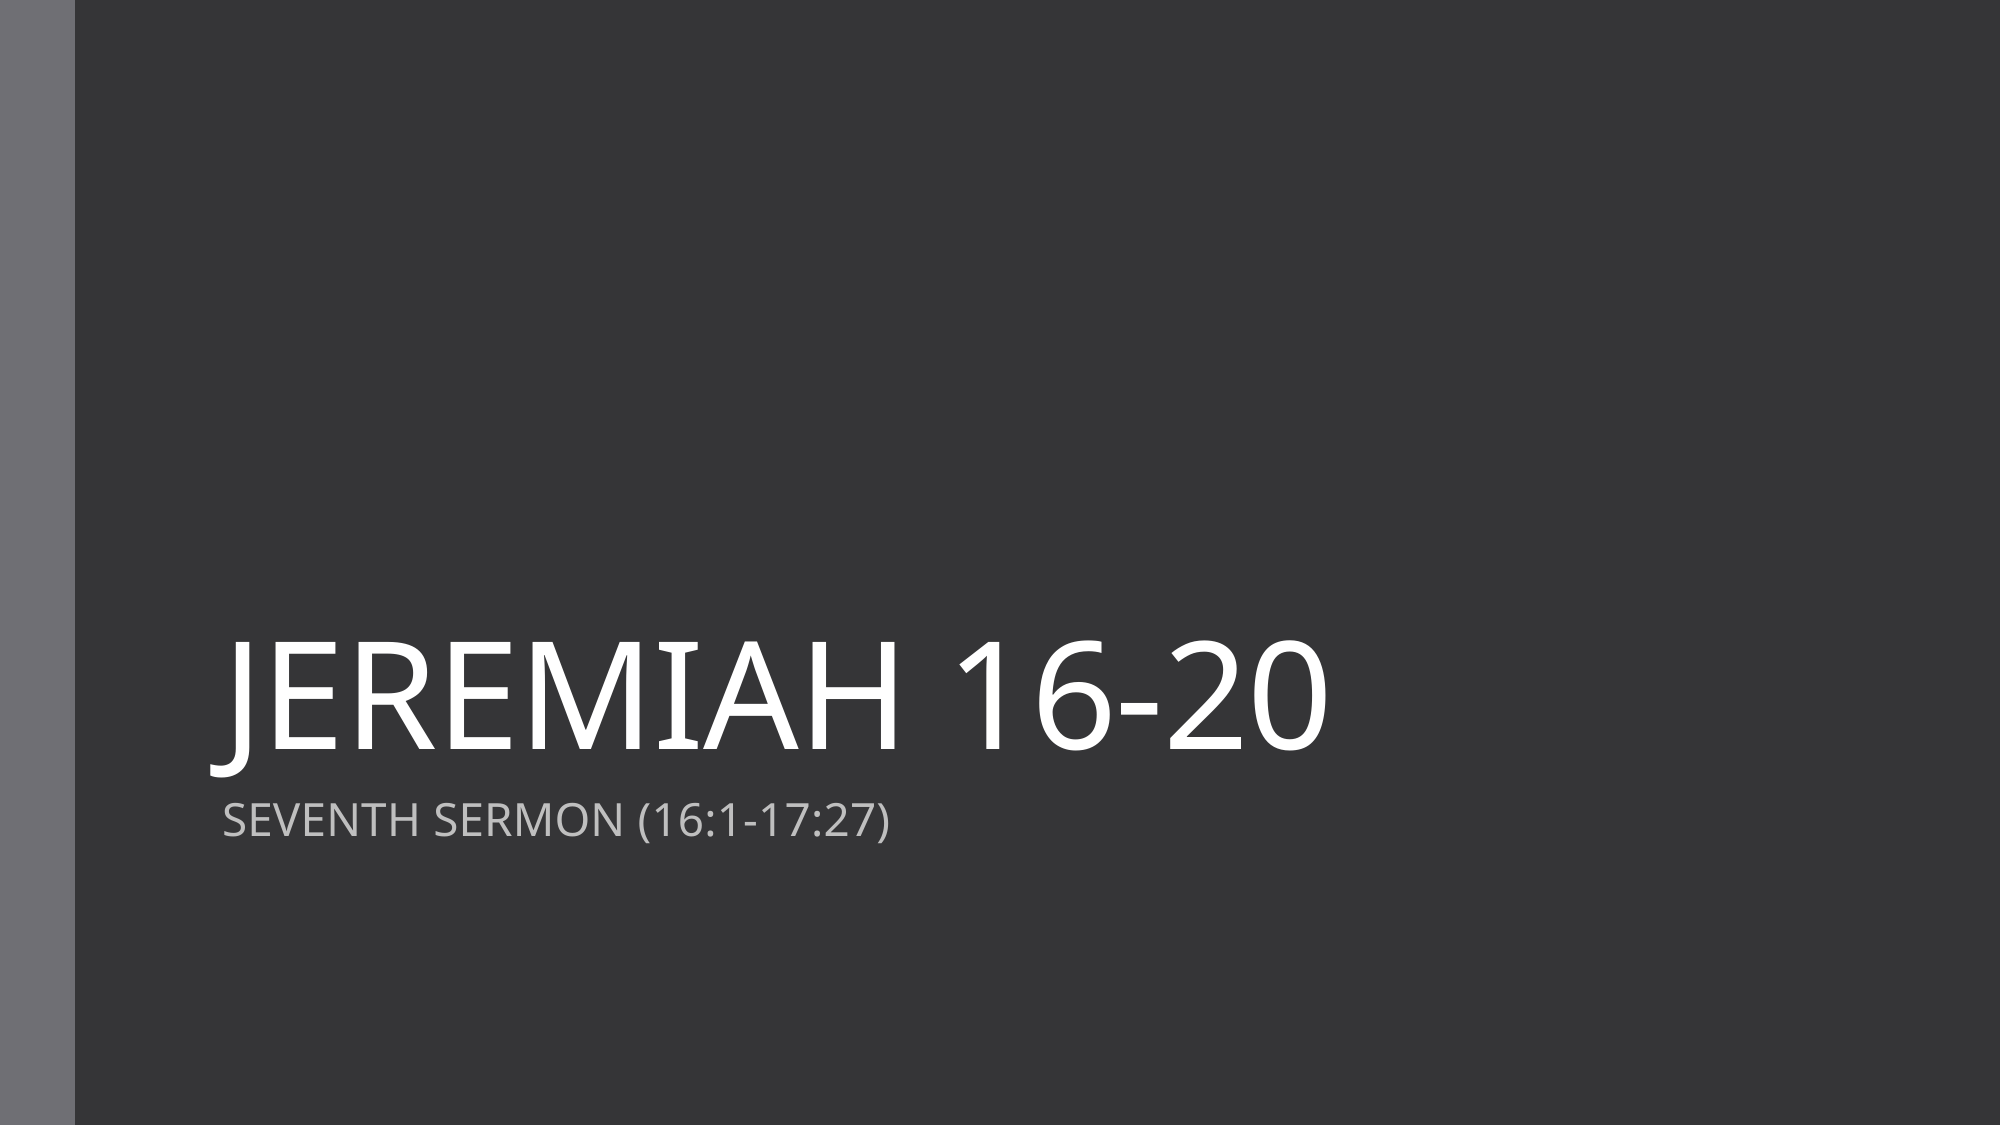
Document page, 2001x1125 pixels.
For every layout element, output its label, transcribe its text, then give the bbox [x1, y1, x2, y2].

title JEREMIAH 16-20 [206, 124, 1752, 787]
subtitle SEVENTH SERMON (16:1-17:27) [206, 787, 1752, 1066]
